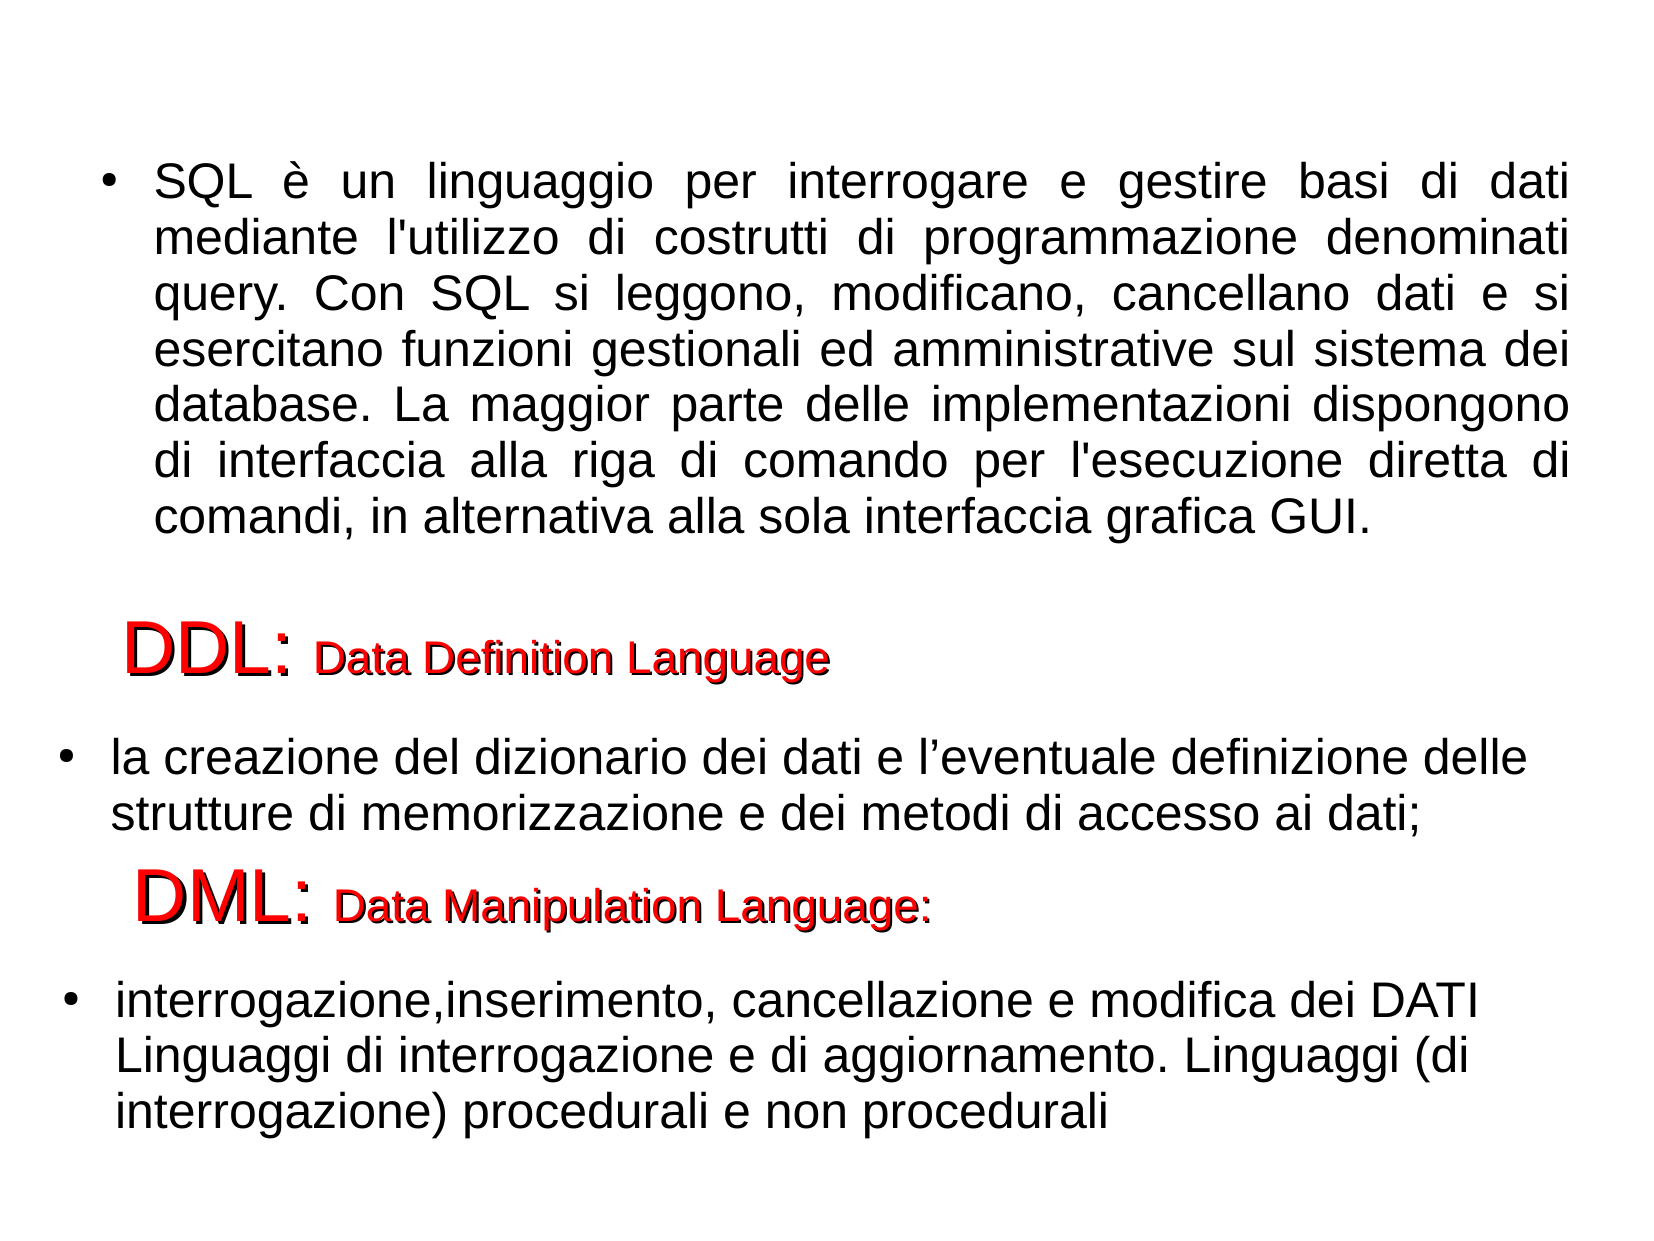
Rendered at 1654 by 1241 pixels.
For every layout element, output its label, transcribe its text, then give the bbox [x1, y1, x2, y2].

list SQL è un linguaggio per interrogare e gestire basi di dati mediante l'utilizzo di costrutti di programmazione denominati query. Con SQL si leggono, modificano, cancellano dati e si esercitano funzioni gestionali ed amministrative sul sistema dei database. La maggior parte delle implementazioni dispongono di interfaccia alla riga di comando per l'esecuzione diretta di comandi, in alternativa alla sola interfaccia grafica GUI. [82, 153, 1571, 729]
text_box interrogazione,inserimento, cancellazione e modifica dei DATI Linguaggi di interrogazione e di aggiornamento. Linguaggi (di interrogazione) procedurali e non procedurali [29, 964, 1601, 1205]
text_box DML: Data Manipulation Language: [118, 846, 1264, 945]
text_box DDL: Data Definition Language [106, 598, 1252, 697]
text_box la creazione del dizionario dei dati e l’eventuale definizione delle strutture di memorizzazione e dei metodi di accesso ai dati; [39, 729, 1636, 969]
